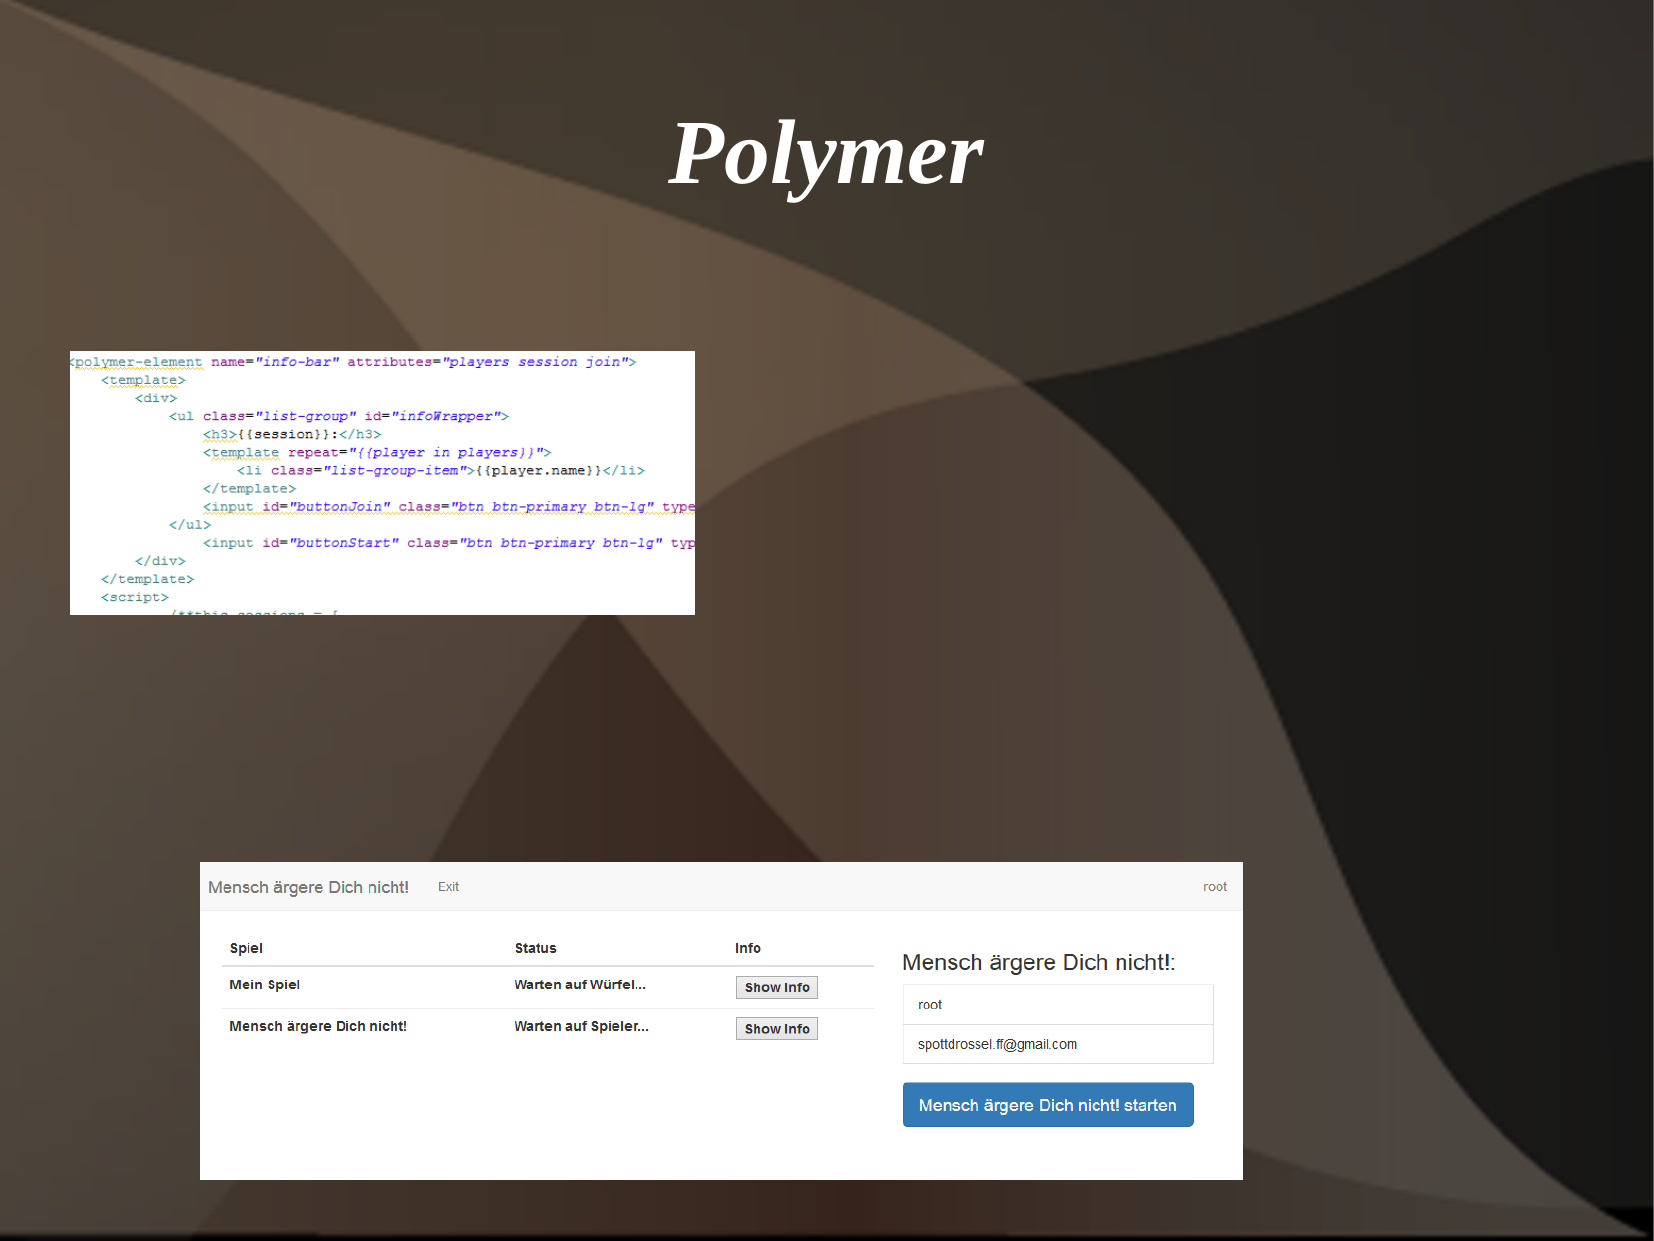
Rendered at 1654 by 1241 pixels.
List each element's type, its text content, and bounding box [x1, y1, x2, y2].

picture [0, 0, 1654, 1241]
title Polymer [82, 49, 1571, 257]
